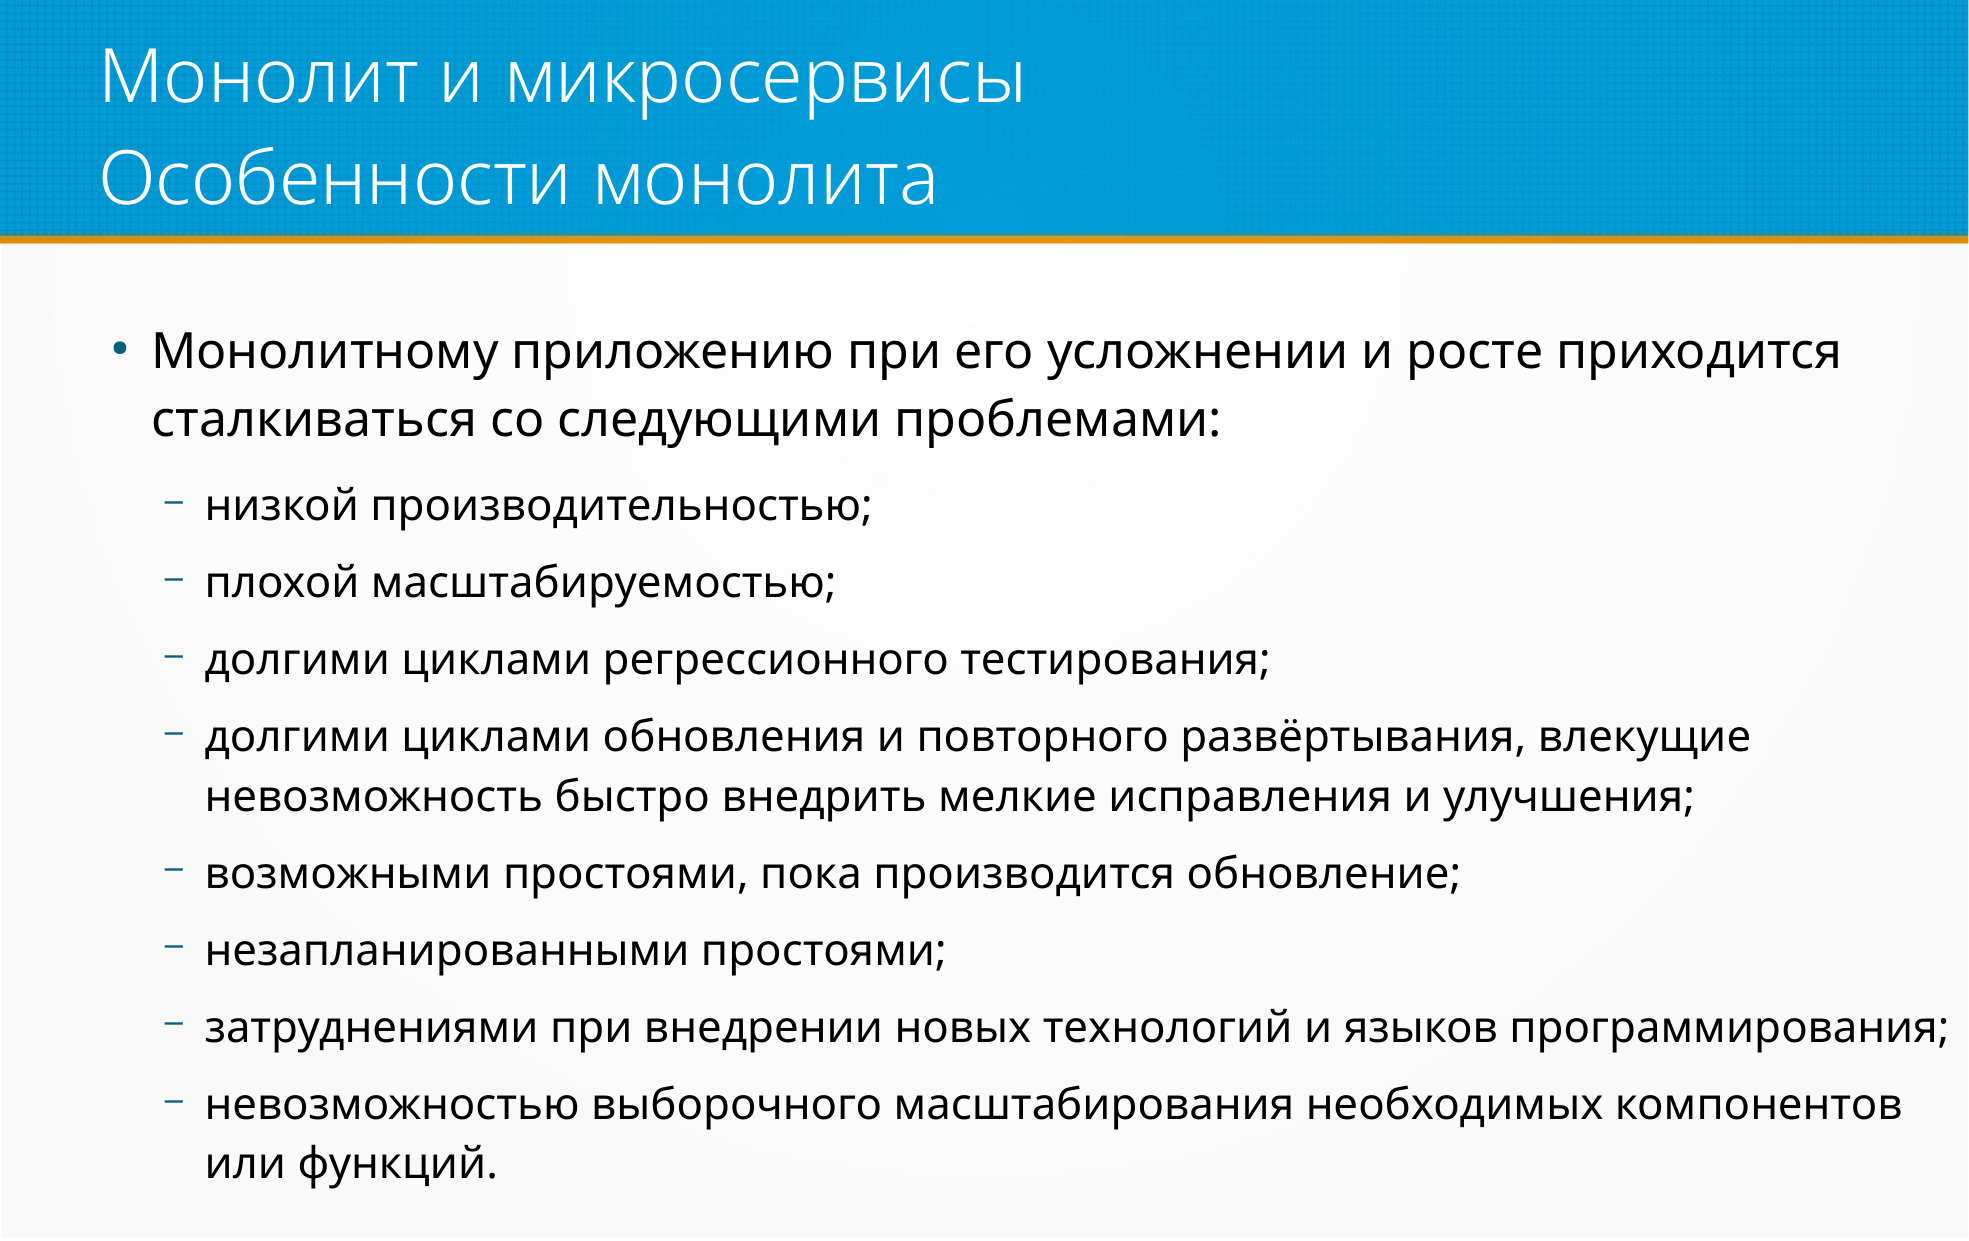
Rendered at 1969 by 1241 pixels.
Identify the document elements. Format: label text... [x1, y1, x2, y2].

list Монолитному приложению при его усложнении и росте приходится сталкиваться со следующими проблемами: низкой производительностью; плохой масштабируемостью; долгими циклами регрессионного тестирования; долгими циклами обновления и повторного развёртывания, влекущие невозможность быстро внедрить мелкие исправления и улучшения; возможными простоями, пока производится обновление; незапланированными простоями; затруднениями при внедрении новых технологий и языков программирования; невозможностью выборочного масштабирования необходимых компонентов или функций. [98, 315, 1969, 1241]
picture [0, 233, 1969, 1241]
title Монолит и микросервисы Особенности монолита [98, 19, 1870, 227]
